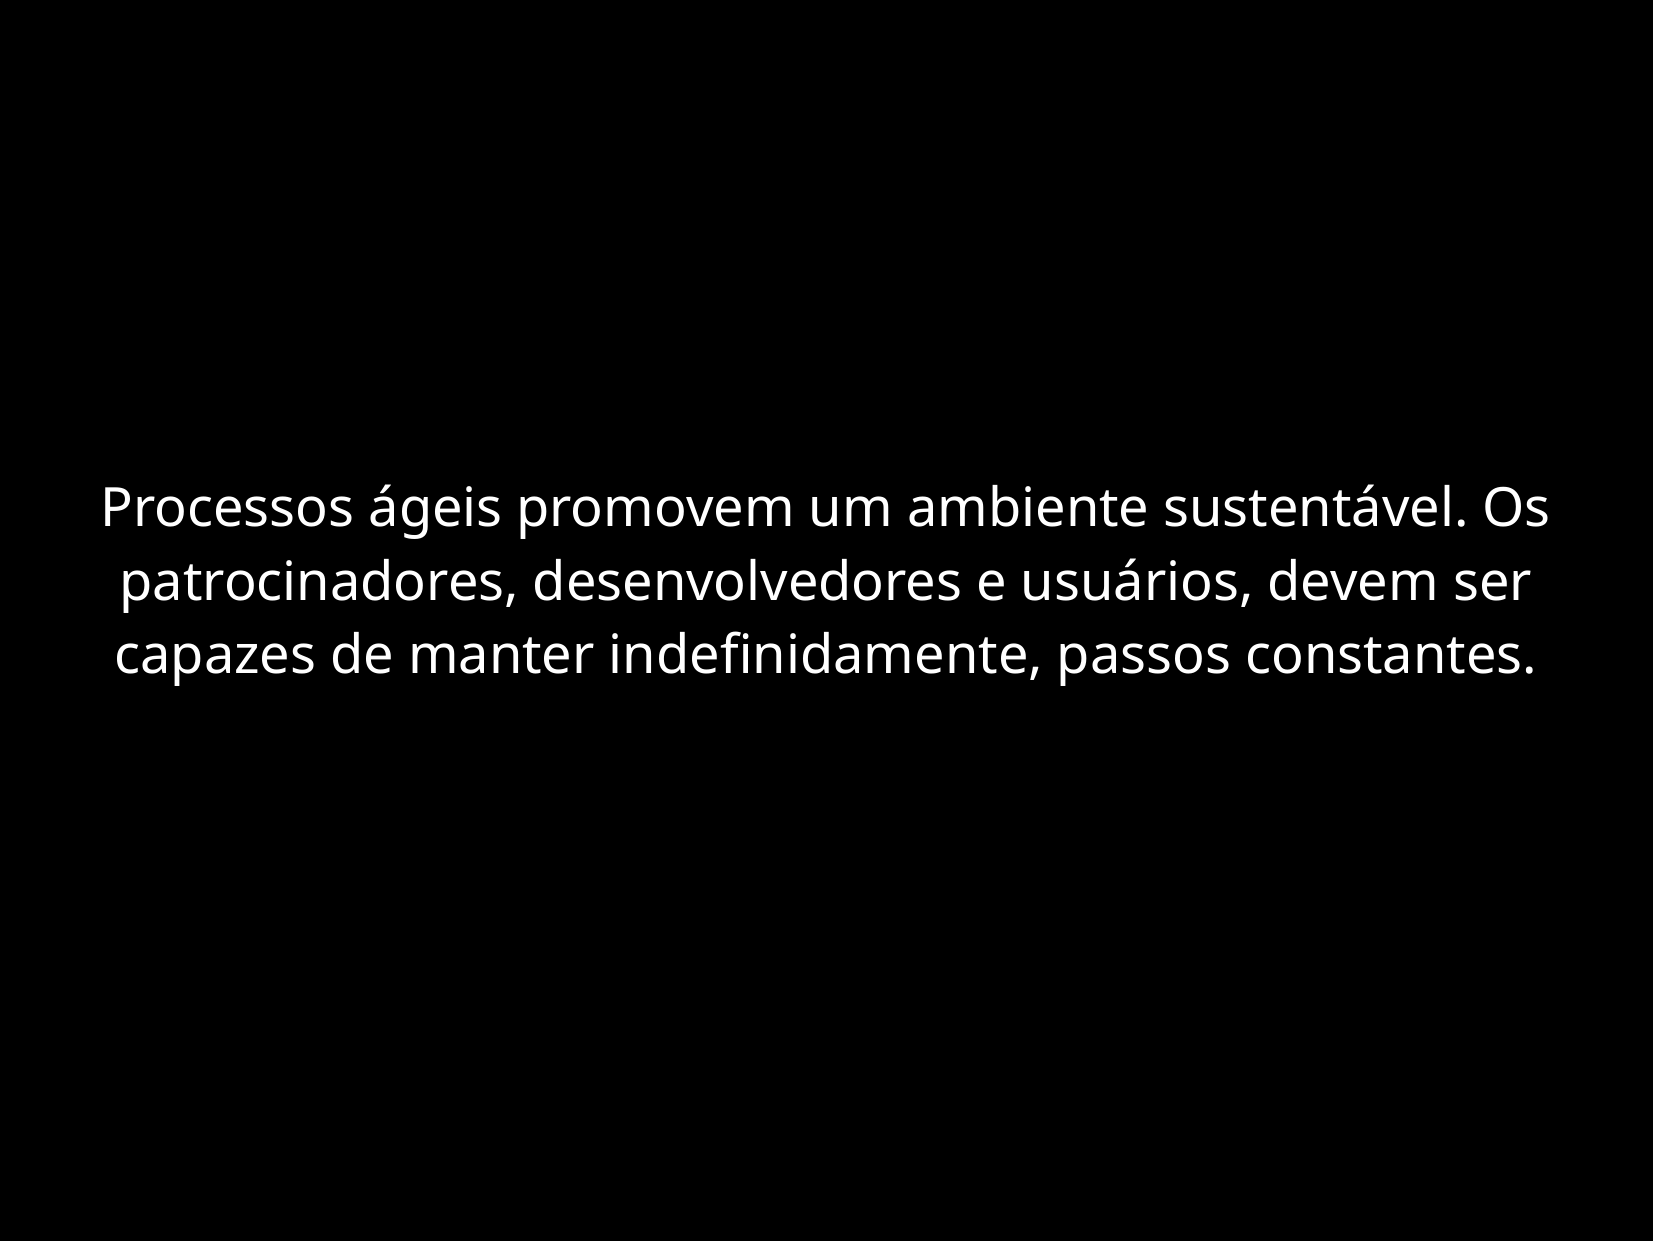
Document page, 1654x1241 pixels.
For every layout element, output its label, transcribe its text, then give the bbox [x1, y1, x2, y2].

text_box Processos ágeis promovem um ambiente sustentável. Os patrocinadores, desenvolvedores e usuários, devem ser capazes de manter indefinidamente, passos constantes. [82, 56, 1571, 1102]
